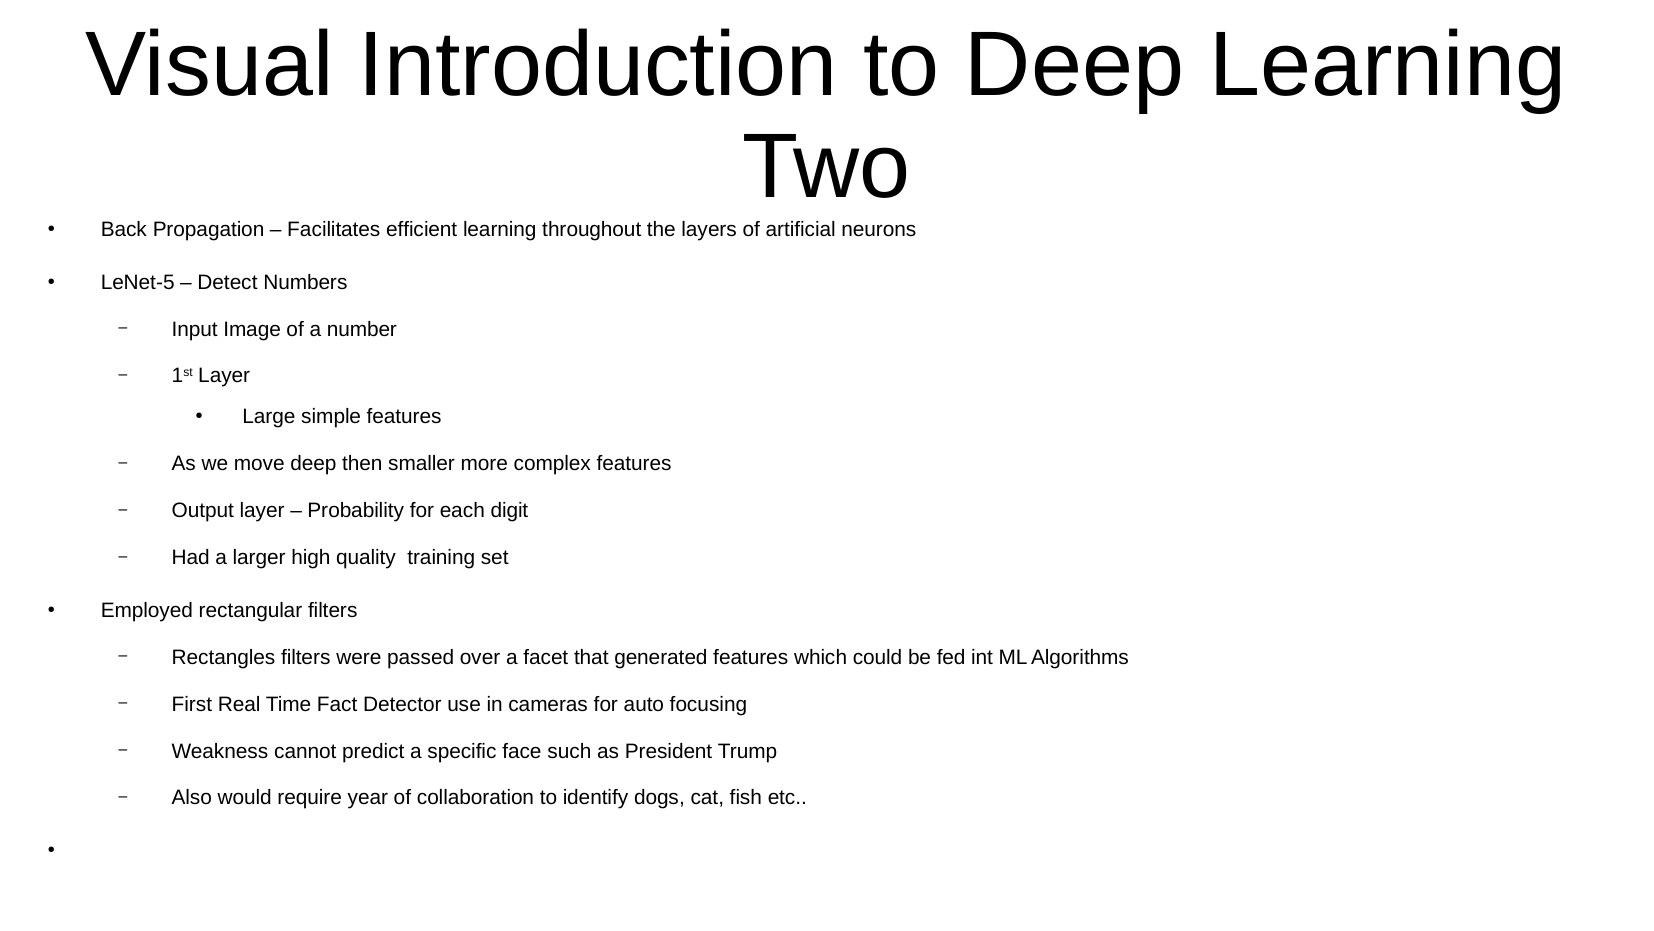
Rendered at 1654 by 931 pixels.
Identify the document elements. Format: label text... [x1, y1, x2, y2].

list Back Propagation – Facilitates efficient learning throughout the layers of artificial neurons LeNet-5 – Detect Numbers Input Image of a number 1st Layer Large simple features As we move deep then smaller more complex features Output layer – Probability for each digit Had a larger high quality training set Employed rectangular filters Rectangles filters were passed over a facet that generated features which could be fed int ML Algorithms First Real Time Fact Detector use in cameras for auto focusing Weakness cannot predict a specific face such as President Trump Also would require year of collaboration to identify dogs, cat, fish etc.. [30, 217, 1571, 901]
title Visual Introduction to Deep Learning Two [82, 12, 1571, 217]
